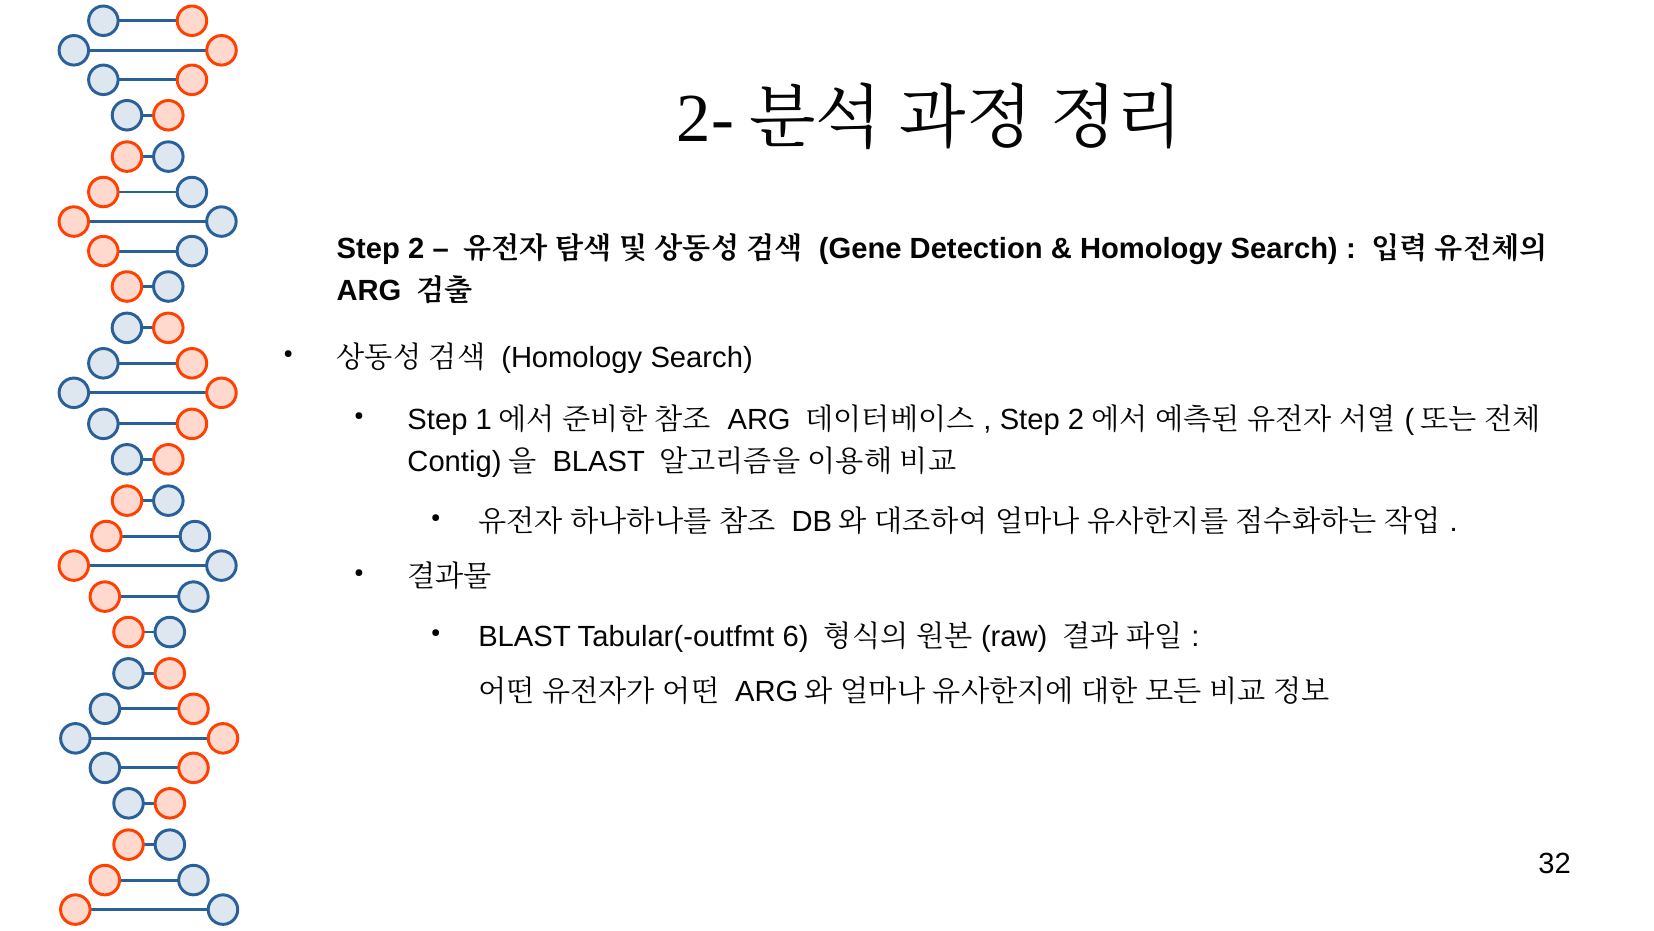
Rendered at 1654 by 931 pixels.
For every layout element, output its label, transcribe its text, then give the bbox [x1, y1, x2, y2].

title 2-분석 과정 정리 [265, 35, 1595, 189]
list Step 2 – 유전자 탐색 및 상동성 검색 (Gene Detection & Homology Search) : 입력 유전체의 ARG 검출 상동성 검색 (Homology Search) Step 1에서 준비한 참조 ARG 데이터베이스, Step 2에서 예측된 유전자 서열(또는 전체 Contig)을 BLAST 알고리즘을 이용해 비교 유전자 하나하나를 참조 DB와 대조하여 얼마나 유사한지를 점수화하는 작업. 결과물 BLAST Tabular(-outfmt 6) 형식의 원본(raw) 결과 파일: 어떤 유전자가 어떤 ARG와 얼마나 유사한지에 대한 모든 비교 정보 [265, 224, 1595, 764]
